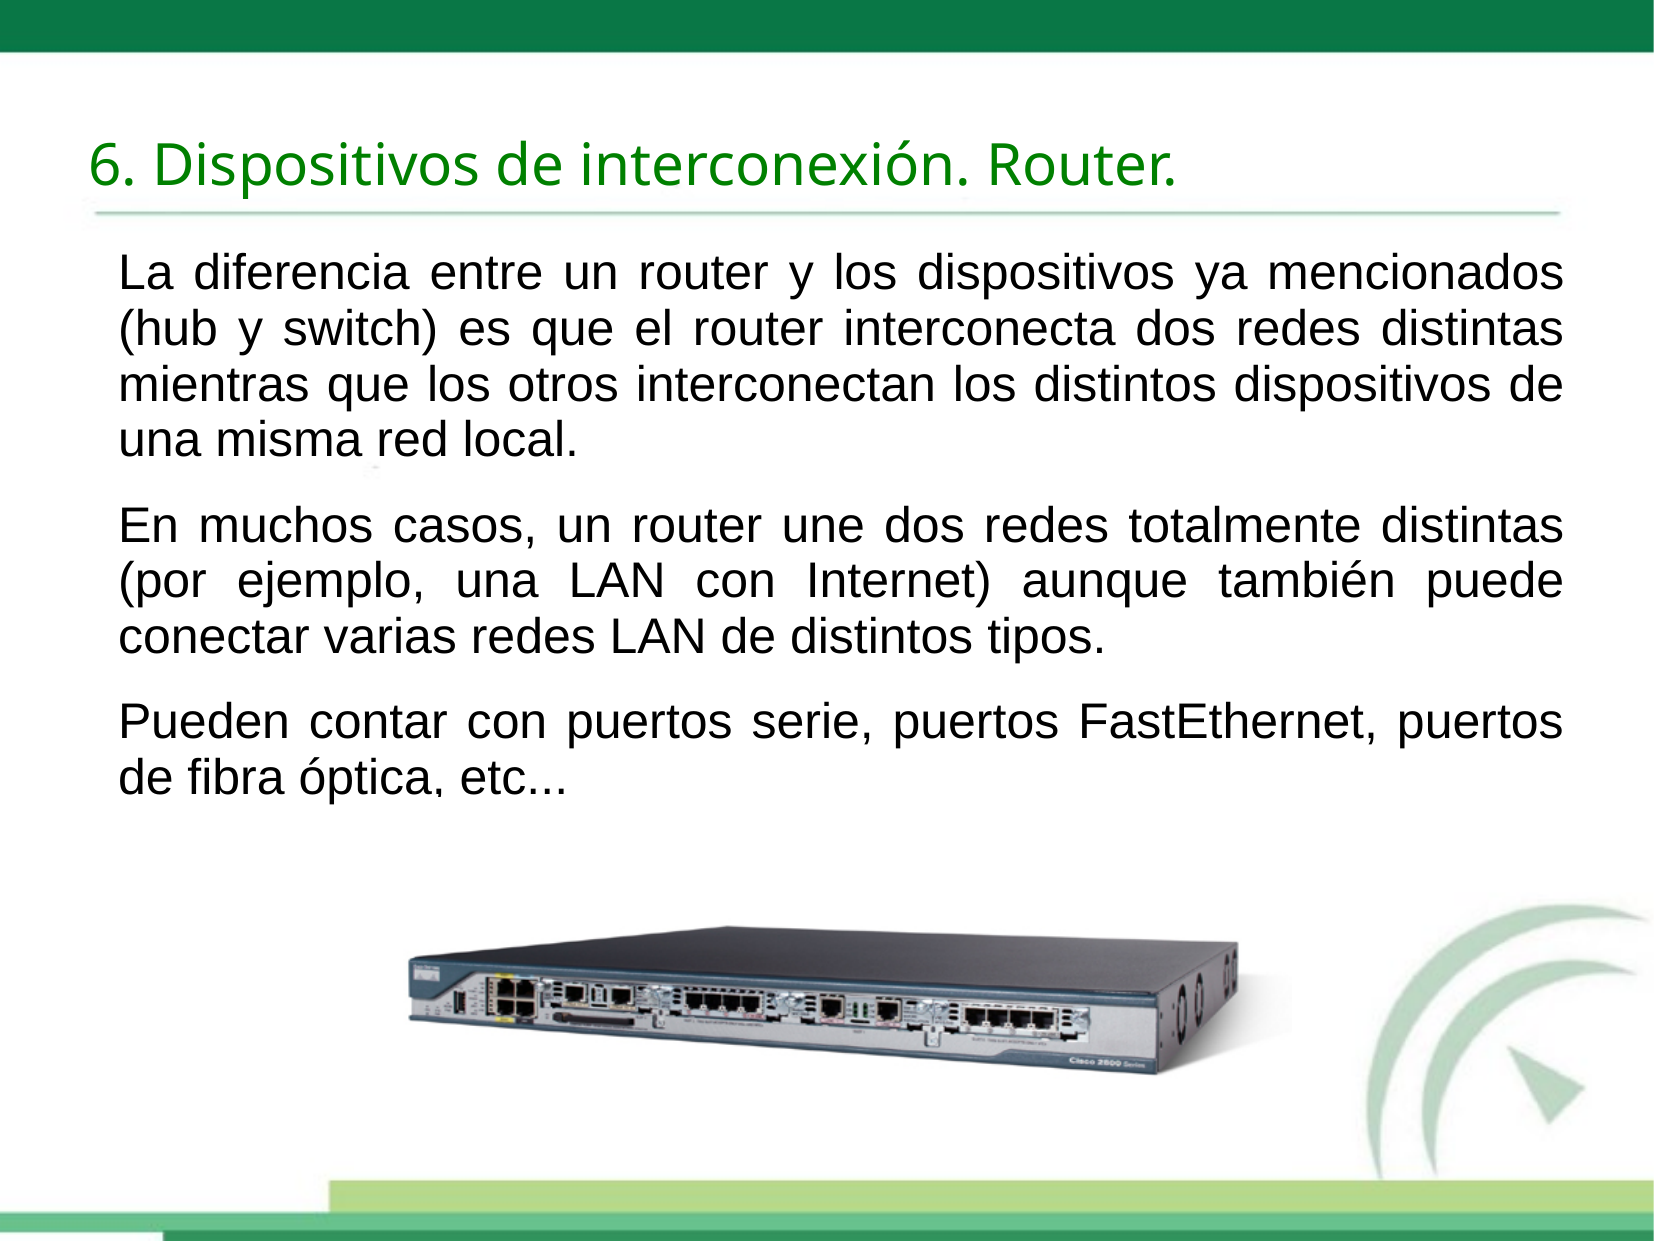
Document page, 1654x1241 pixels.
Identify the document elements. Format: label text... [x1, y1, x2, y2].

list La diferencia entre un router y los dispositivos ya mencionados (hub y switch) es que el router interconecta dos redes distintas mientras que los otros interconectan los distintos dispositivos de una misma red local. En muchos casos, un router une dos redes totalmente distintas (por ejemplo, una LAN con Internet) aunque también puede conectar varias redes LAN de distintos tipos. Pueden contar con puertos serie, puertos FastEthernet, puertos de fibra óptica, etc... [118, 244, 1565, 1152]
title 6. Dispositivos de interconexión. Router. [88, 118, 1577, 207]
picture [0, 0, 1654, 1241]
